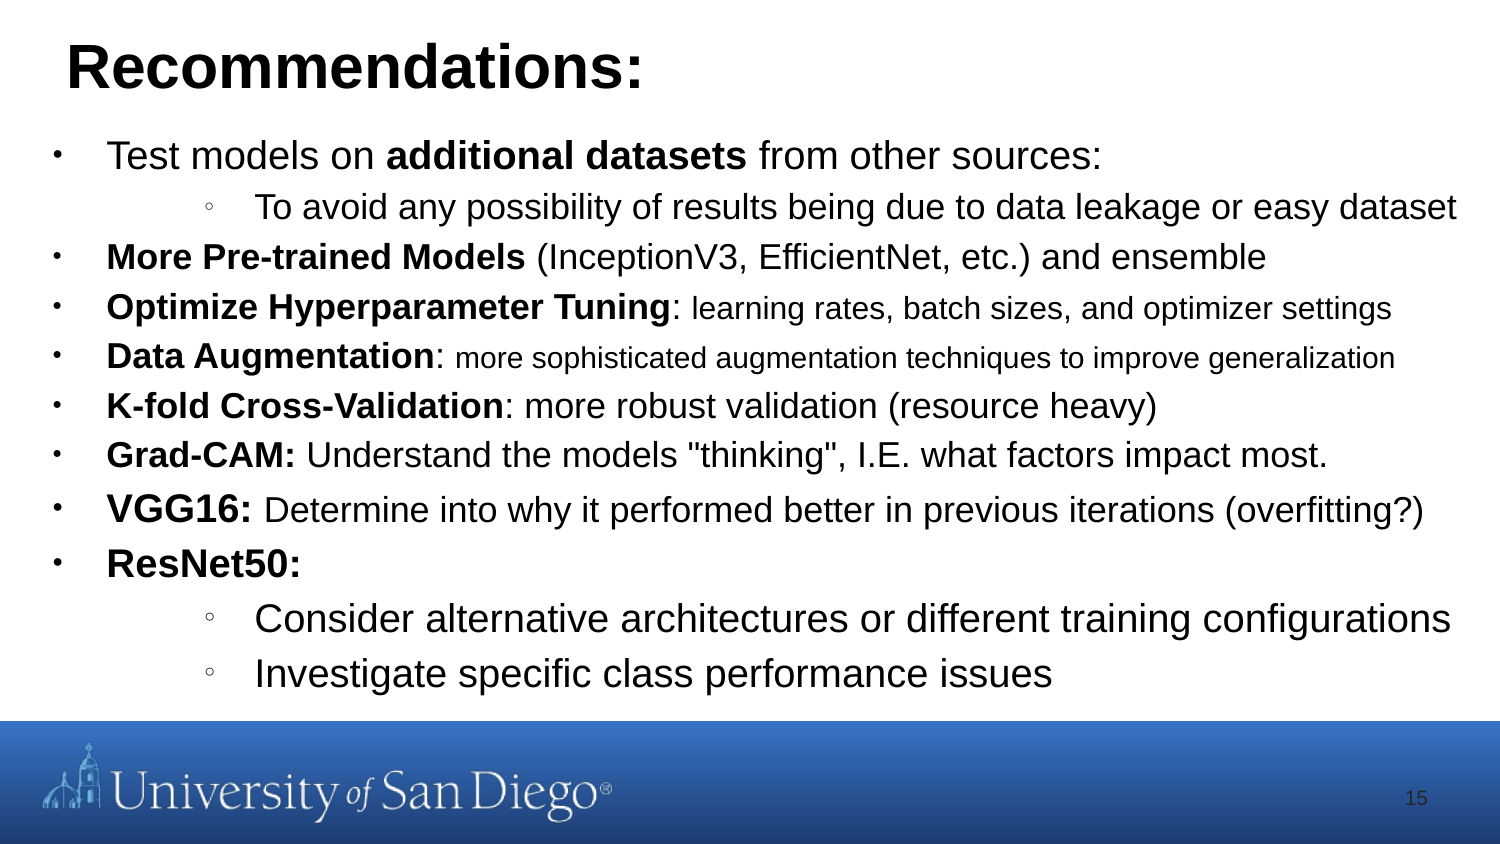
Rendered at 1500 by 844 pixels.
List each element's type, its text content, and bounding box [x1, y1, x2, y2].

title Recommendations: [51, 0, 1449, 94]
list Test models on additional datasets from other sources: To avoid any possibility of results being due to data leakage or easy dataset More Pre-trained Models (InceptionV3, EfficientNet, etc.) and ensemble Optimize Hyperparameter Tuning: learning rates, batch sizes, and optimizer settings Data Augmentation: more sophisticated augmentation techniques to improve generalization K-fold Cross-Validation: more robust validation (resource heavy) Grad-CAM: Understand the models "thinking", I.E. what factors impact most. VGG16: Determine into why it performed better in previous iterations (overfitting?) ResNet50: Consider alternative architectures or different training configurations Investigate specific class performance issues [1, 107, 1500, 747]
slide_number 15 [1389, 764, 1480, 830]
